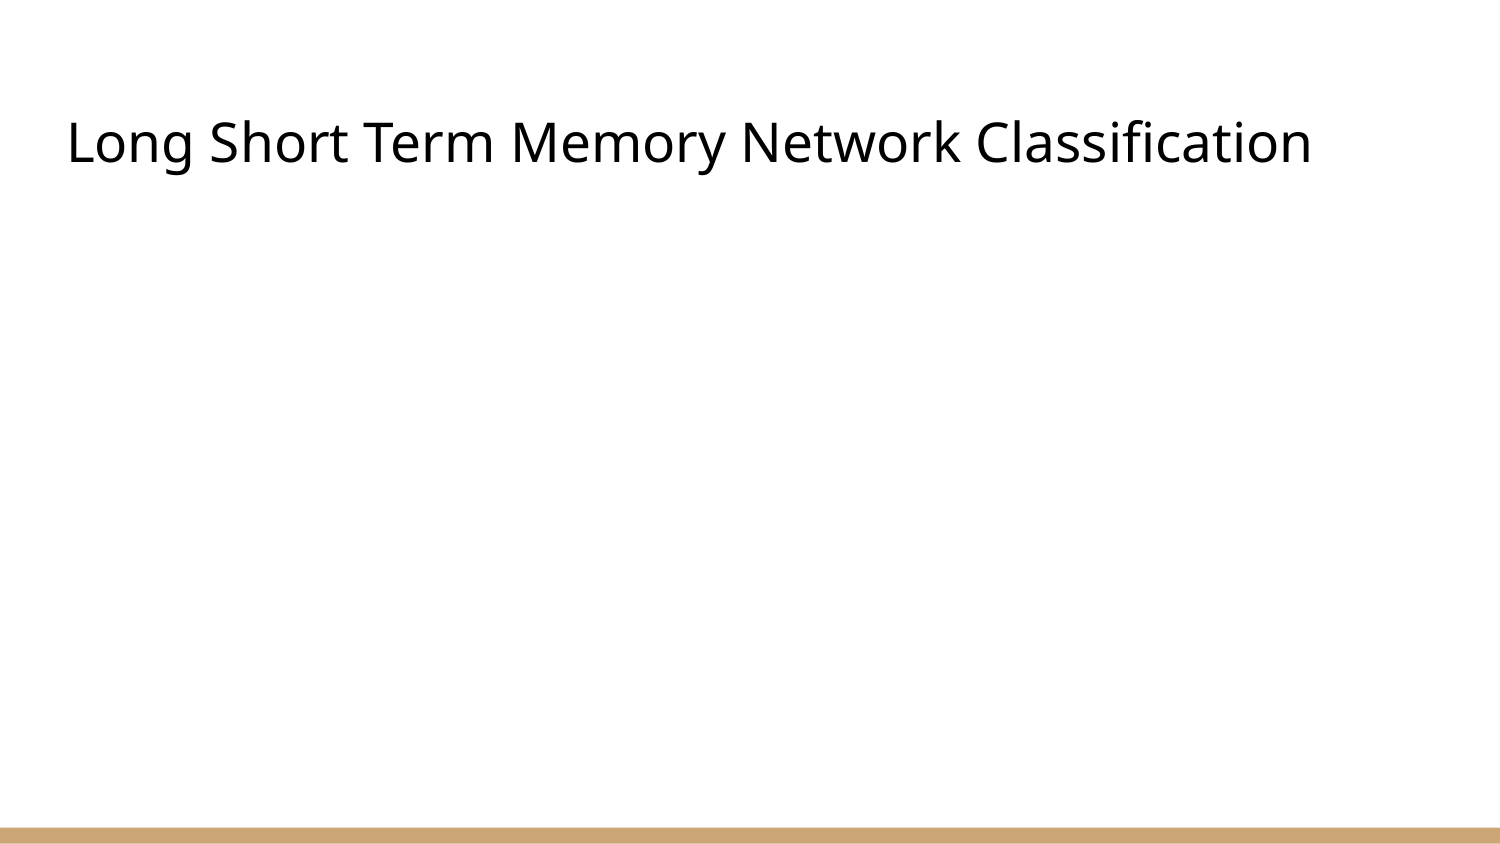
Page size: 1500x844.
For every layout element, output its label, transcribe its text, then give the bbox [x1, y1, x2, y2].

title Long Short Term Memory Network Classification [51, 51, 1449, 189]
